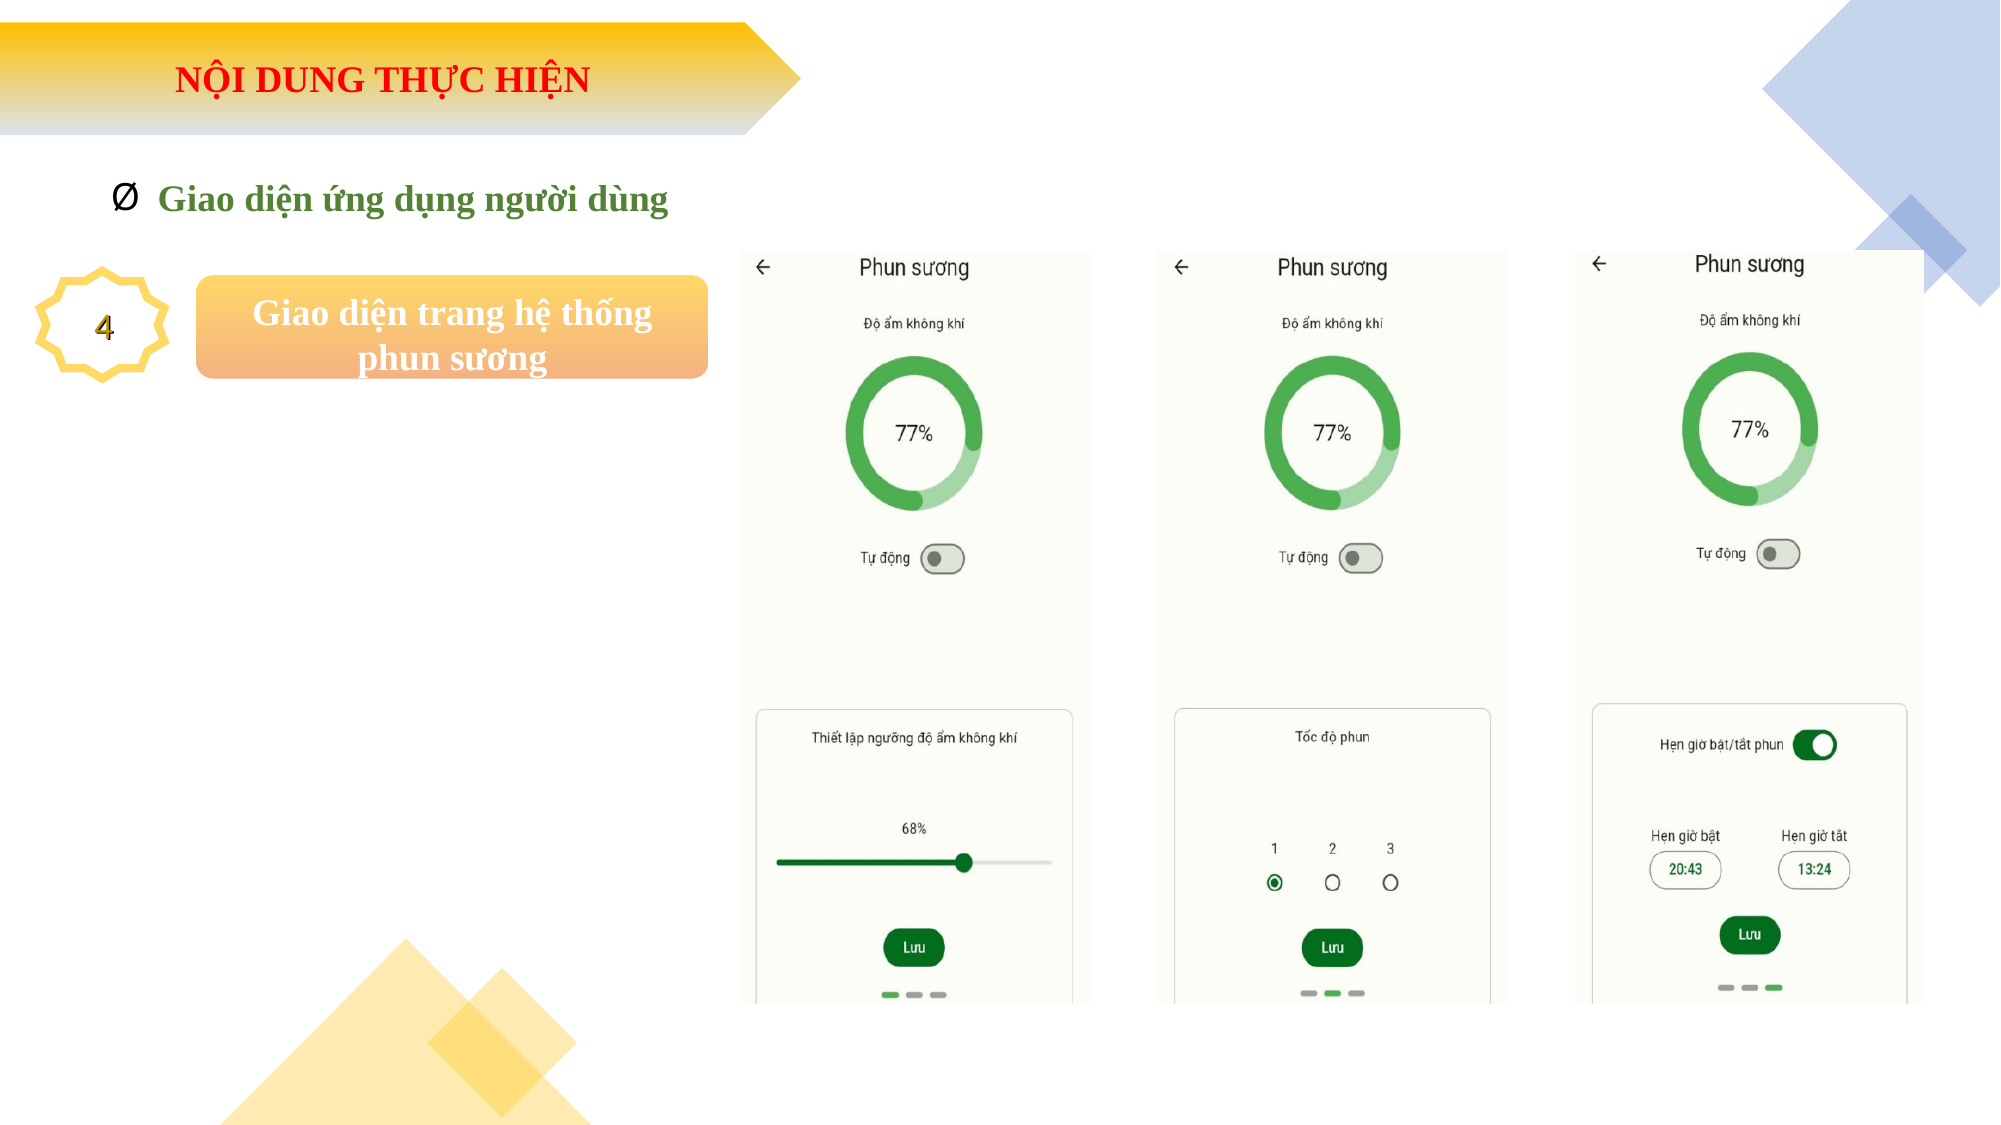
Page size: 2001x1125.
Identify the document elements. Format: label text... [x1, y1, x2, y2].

text_box Giao diện ứng dụng người dùng [95, 166, 690, 227]
text_box [0, 22, 802, 136]
text_box Giao diện trang hệ thống phun sương [196, 275, 709, 379]
text_box 4 [79, 294, 140, 355]
text_box NỘI DUNG THỰC HIỆN [30, 47, 736, 109]
picture [740, 250, 1924, 1004]
text_box [220, 938, 592, 1125]
text_box [1761, 0, 2000, 307]
